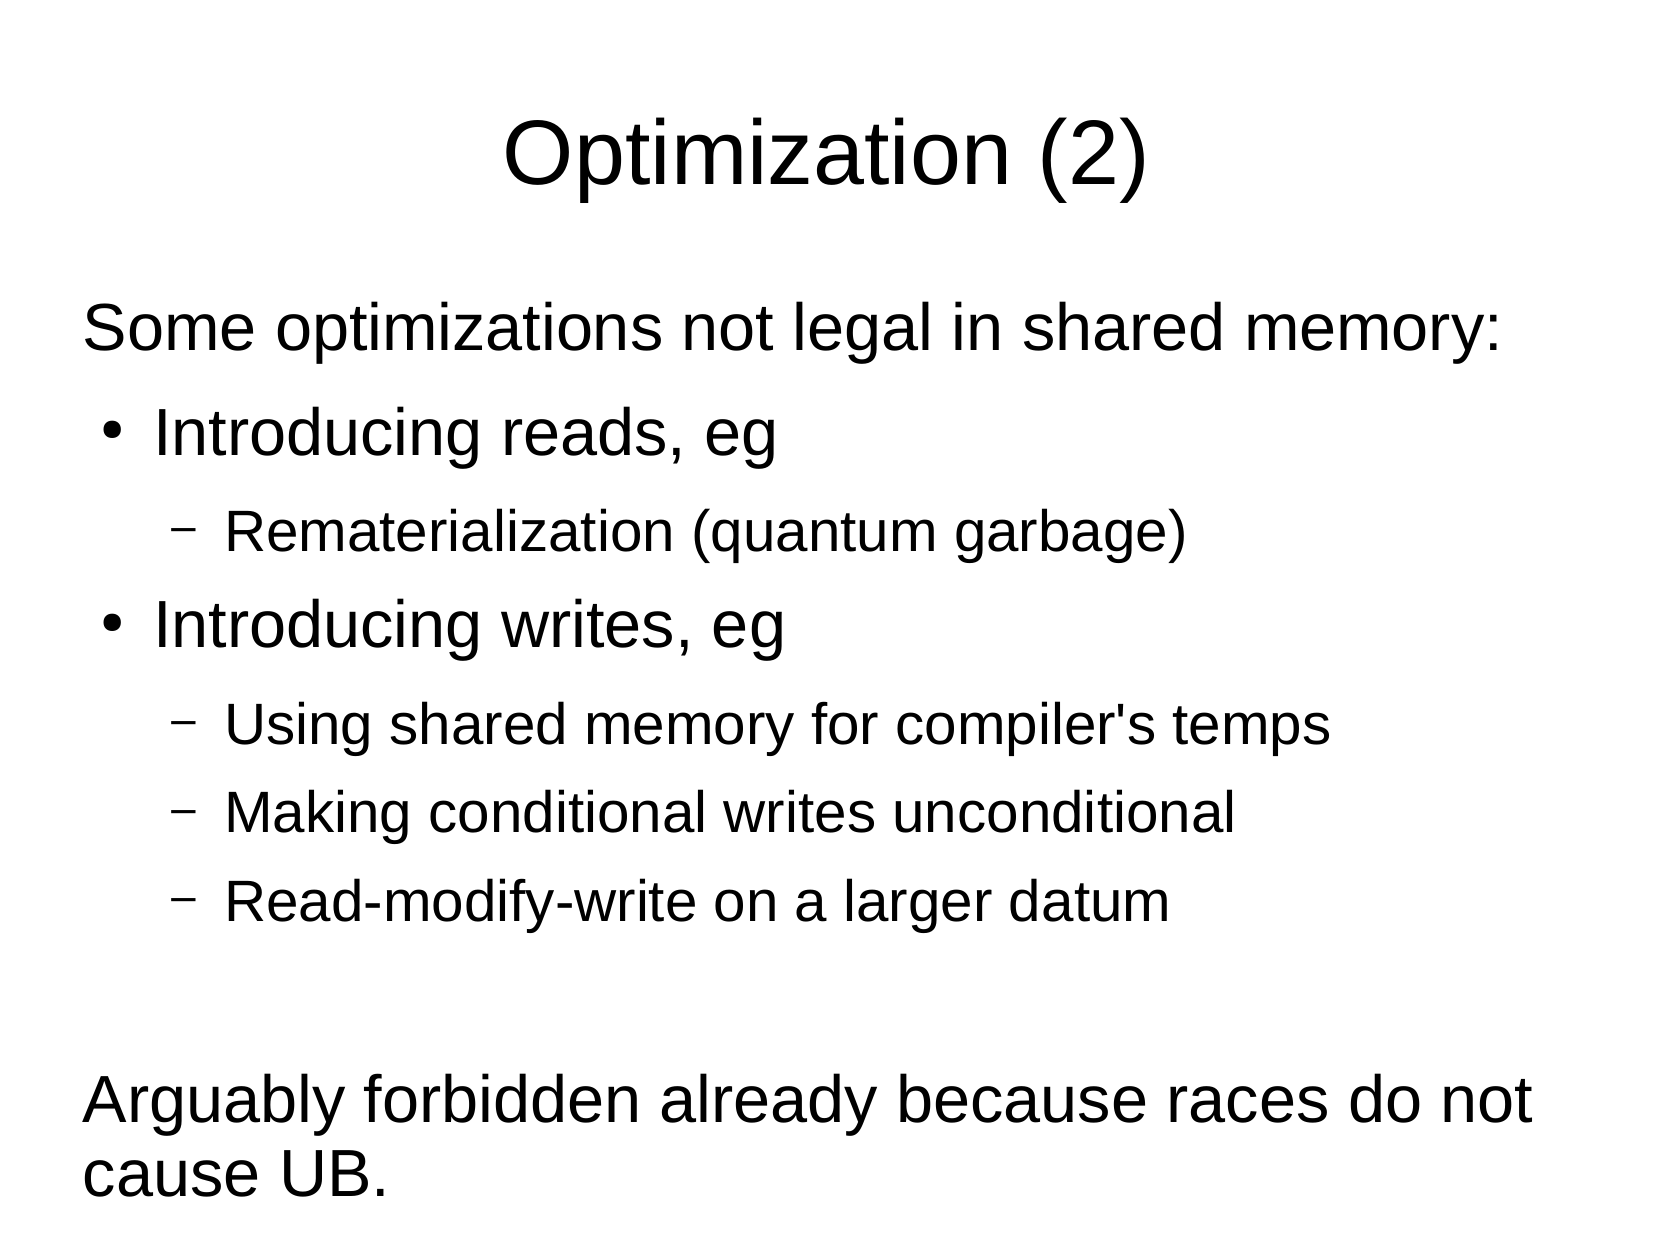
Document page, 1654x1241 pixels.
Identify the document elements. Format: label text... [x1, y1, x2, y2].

list Some optimizations not legal in shared memory: Introducing reads, eg Rematerialization (quantum garbage) Introducing writes, eg Using shared memory for compiler's temps Making conditional writes unconditional Read-modify-write on a larger datum Arguably forbidden already because races do not cause UB. [82, 290, 1571, 1210]
title Optimization (2) [82, 49, 1571, 257]
